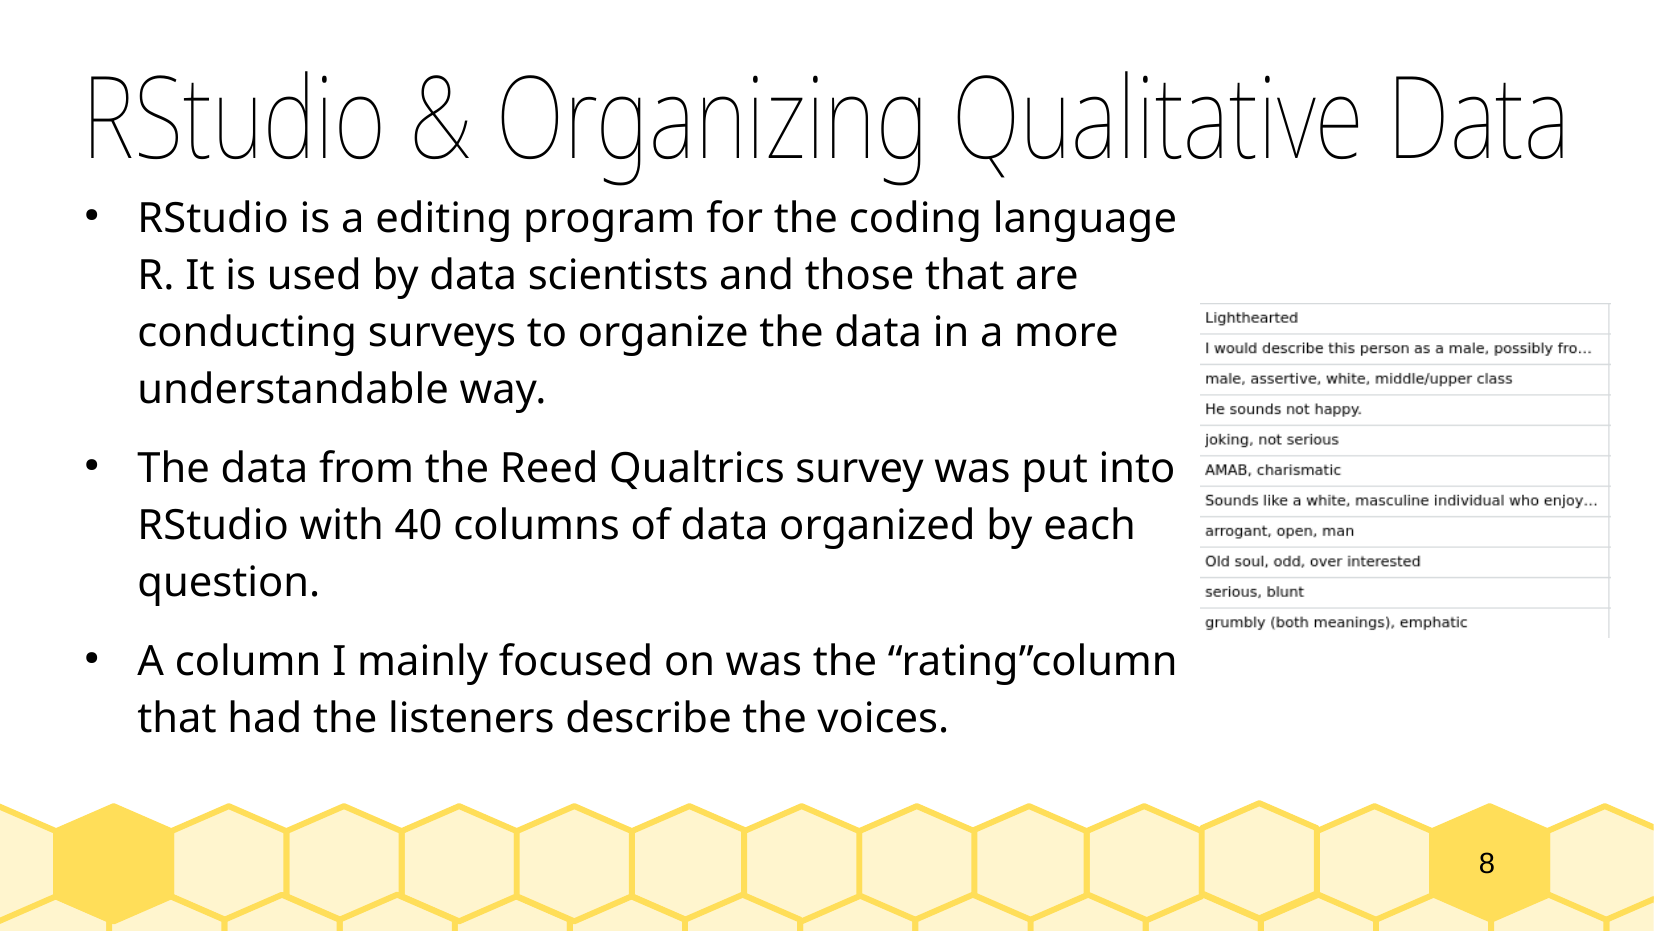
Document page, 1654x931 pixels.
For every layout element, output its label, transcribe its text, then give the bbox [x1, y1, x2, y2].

title RStudio & Organizing Qualitative Data [82, 37, 1571, 193]
picture [1200, 303, 1611, 638]
list RStudio is a editing program for the coding language R. It is used by data scientists and those that are conducting surveys to organize the data in a more understandable way. The data from the Reed Qualtrics survey was put into RStudio with 40 columns of data organized by each question. A column I mainly focused on was the “rating”column that had the listeners describe the voices. [47, 69, 1201, 863]
